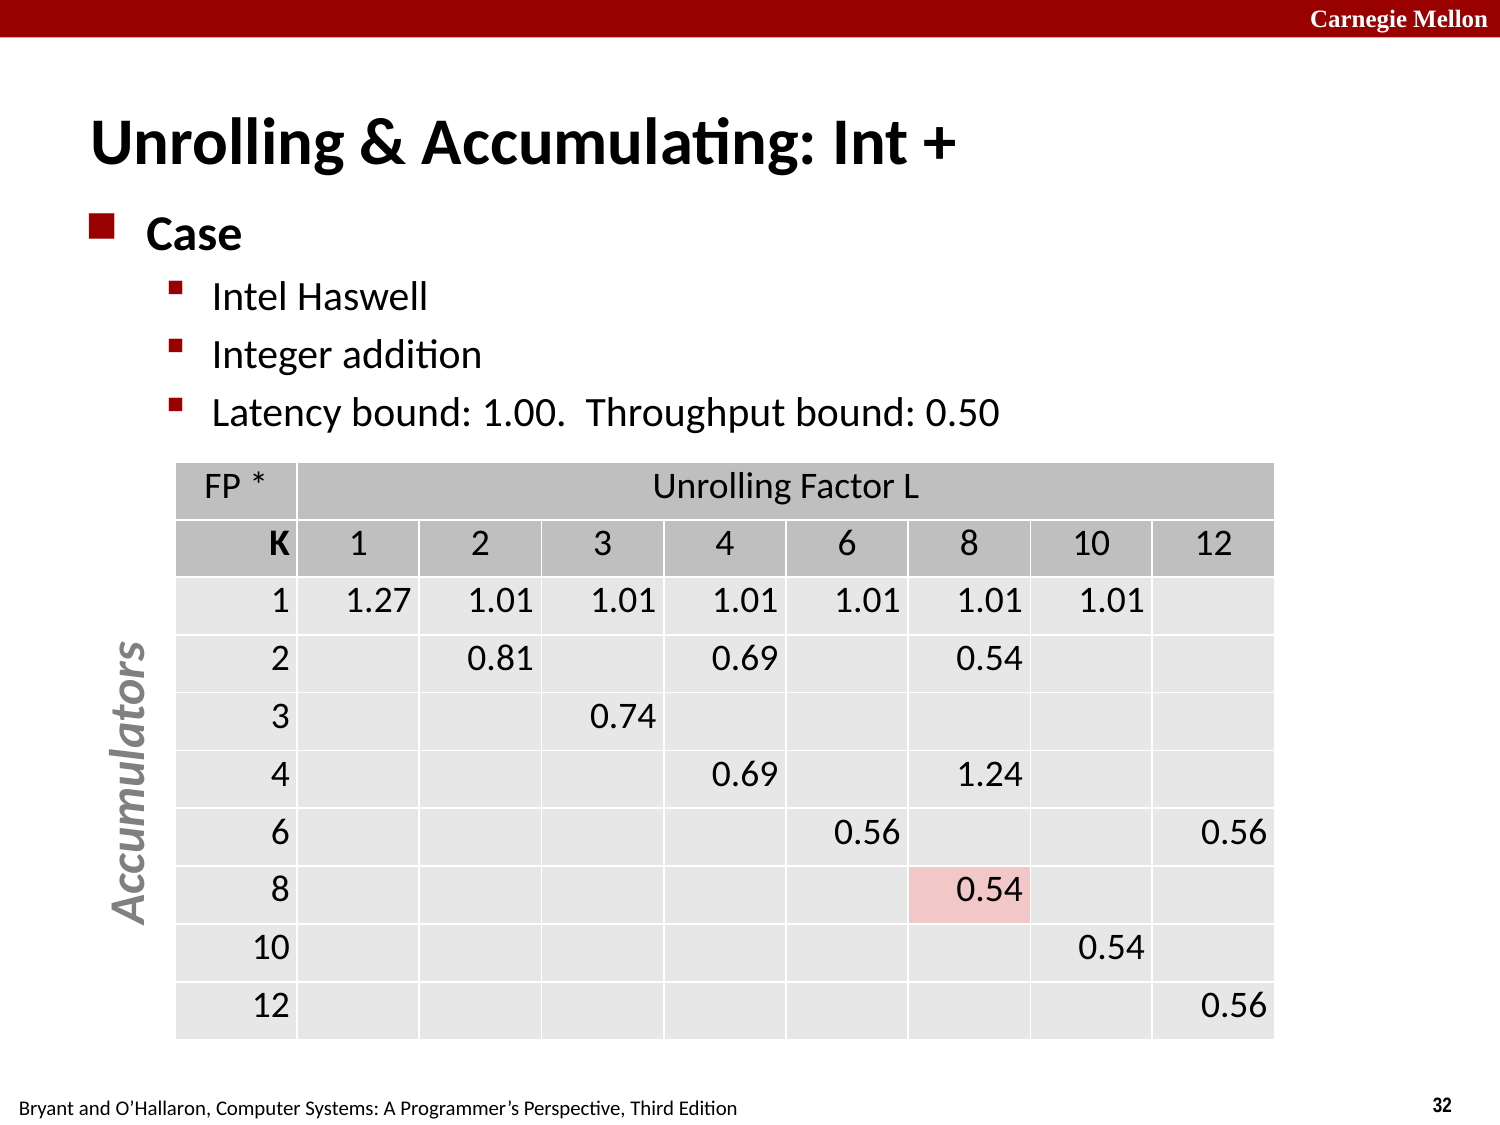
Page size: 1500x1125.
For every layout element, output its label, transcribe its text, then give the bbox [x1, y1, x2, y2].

table_cell [665, 867, 785, 923]
table_cell [1031, 751, 1151, 807]
table_cell [298, 867, 418, 923]
table_cell 12 [176, 983, 296, 1039]
table_cell [298, 693, 418, 750]
table_cell [1153, 867, 1274, 923]
table_cell [298, 636, 418, 692]
table_cell 0.54 [909, 867, 1030, 923]
table_cell 4 [665, 521, 785, 576]
table_cell 1.01 [787, 578, 907, 634]
table_cell 1 [176, 578, 296, 634]
table_cell [909, 983, 1030, 1039]
title Unrolling & Accumulating: Int + [75, 75, 1321, 192]
table_cell [542, 636, 663, 692]
table_cell 0.74 [542, 693, 663, 750]
table_cell 1.01 [665, 578, 785, 634]
table_cell [1153, 693, 1274, 750]
table_cell 0.54 [909, 636, 1030, 692]
table_cell 8 [909, 521, 1030, 576]
table_cell [665, 925, 785, 981]
table_cell [665, 693, 785, 750]
table_cell [1153, 751, 1274, 807]
table_cell [298, 925, 418, 981]
table_cell [420, 751, 541, 807]
table_cell 12 [1153, 521, 1274, 576]
table_cell K [176, 521, 296, 576]
table_cell 3 [542, 521, 663, 576]
table_cell 3 [176, 693, 296, 750]
table_cell [298, 983, 418, 1039]
table_cell [665, 809, 785, 865]
table_cell [665, 983, 785, 1039]
table_cell [420, 925, 541, 981]
table_cell [1031, 636, 1151, 692]
table_cell [420, 867, 541, 923]
table_cell 1.01 [909, 578, 1030, 634]
table_cell [542, 867, 663, 923]
table_cell [909, 925, 1030, 981]
table_header FP * [176, 463, 296, 519]
table_cell 0.69 [665, 751, 785, 807]
table_cell [787, 751, 907, 807]
table_cell [1153, 925, 1274, 981]
table_cell 1 [298, 521, 418, 576]
table_cell [420, 983, 541, 1039]
table_cell 1.01 [1031, 578, 1151, 634]
table_cell 10 [1031, 521, 1151, 576]
table_cell 1.27 [298, 578, 418, 634]
table_cell 0.81 [420, 636, 541, 692]
table_cell 1.01 [420, 578, 541, 634]
table_cell [1031, 809, 1151, 865]
table_cell 6 [176, 809, 296, 865]
table_cell 0.56 [1153, 983, 1274, 1039]
table_cell [1031, 867, 1151, 923]
table_cell 6 [787, 521, 907, 576]
table_cell 1.01 [542, 578, 663, 634]
table_cell [909, 693, 1030, 750]
table_cell 2 [176, 636, 296, 692]
list Case Intel Haswell Integer addition Latency bound: 1.00. Throughput bound: 0.50 [75, 192, 1438, 425]
table_cell 0.69 [665, 636, 785, 692]
table_cell [298, 809, 418, 865]
text_box Accumulators [86, 627, 162, 940]
table_cell 4 [176, 751, 296, 807]
table_cell [420, 693, 541, 750]
table_cell [542, 751, 663, 807]
table_cell 8 [176, 867, 296, 923]
table_cell 0.56 [787, 809, 907, 865]
table_cell [909, 809, 1030, 865]
table_cell 0.56 [1153, 809, 1274, 865]
table_cell 1.24 [909, 751, 1030, 807]
table_cell [787, 636, 907, 692]
table_cell [1031, 983, 1151, 1039]
table_cell [1153, 578, 1274, 634]
table_cell 10 [176, 925, 296, 981]
table_cell [787, 925, 907, 981]
table_cell [542, 925, 663, 981]
table_cell [542, 983, 663, 1039]
table_cell 2 [420, 521, 541, 576]
table_cell [787, 693, 907, 750]
table_cell [298, 751, 418, 807]
table_cell [420, 809, 541, 865]
table_cell [542, 809, 663, 865]
table_cell [787, 867, 907, 923]
table_cell 0.54 [1031, 925, 1151, 981]
table_header Unrolling Factor L [298, 463, 1274, 519]
table_cell [1153, 636, 1274, 692]
table_cell [787, 983, 907, 1039]
table_cell [1031, 693, 1151, 750]
